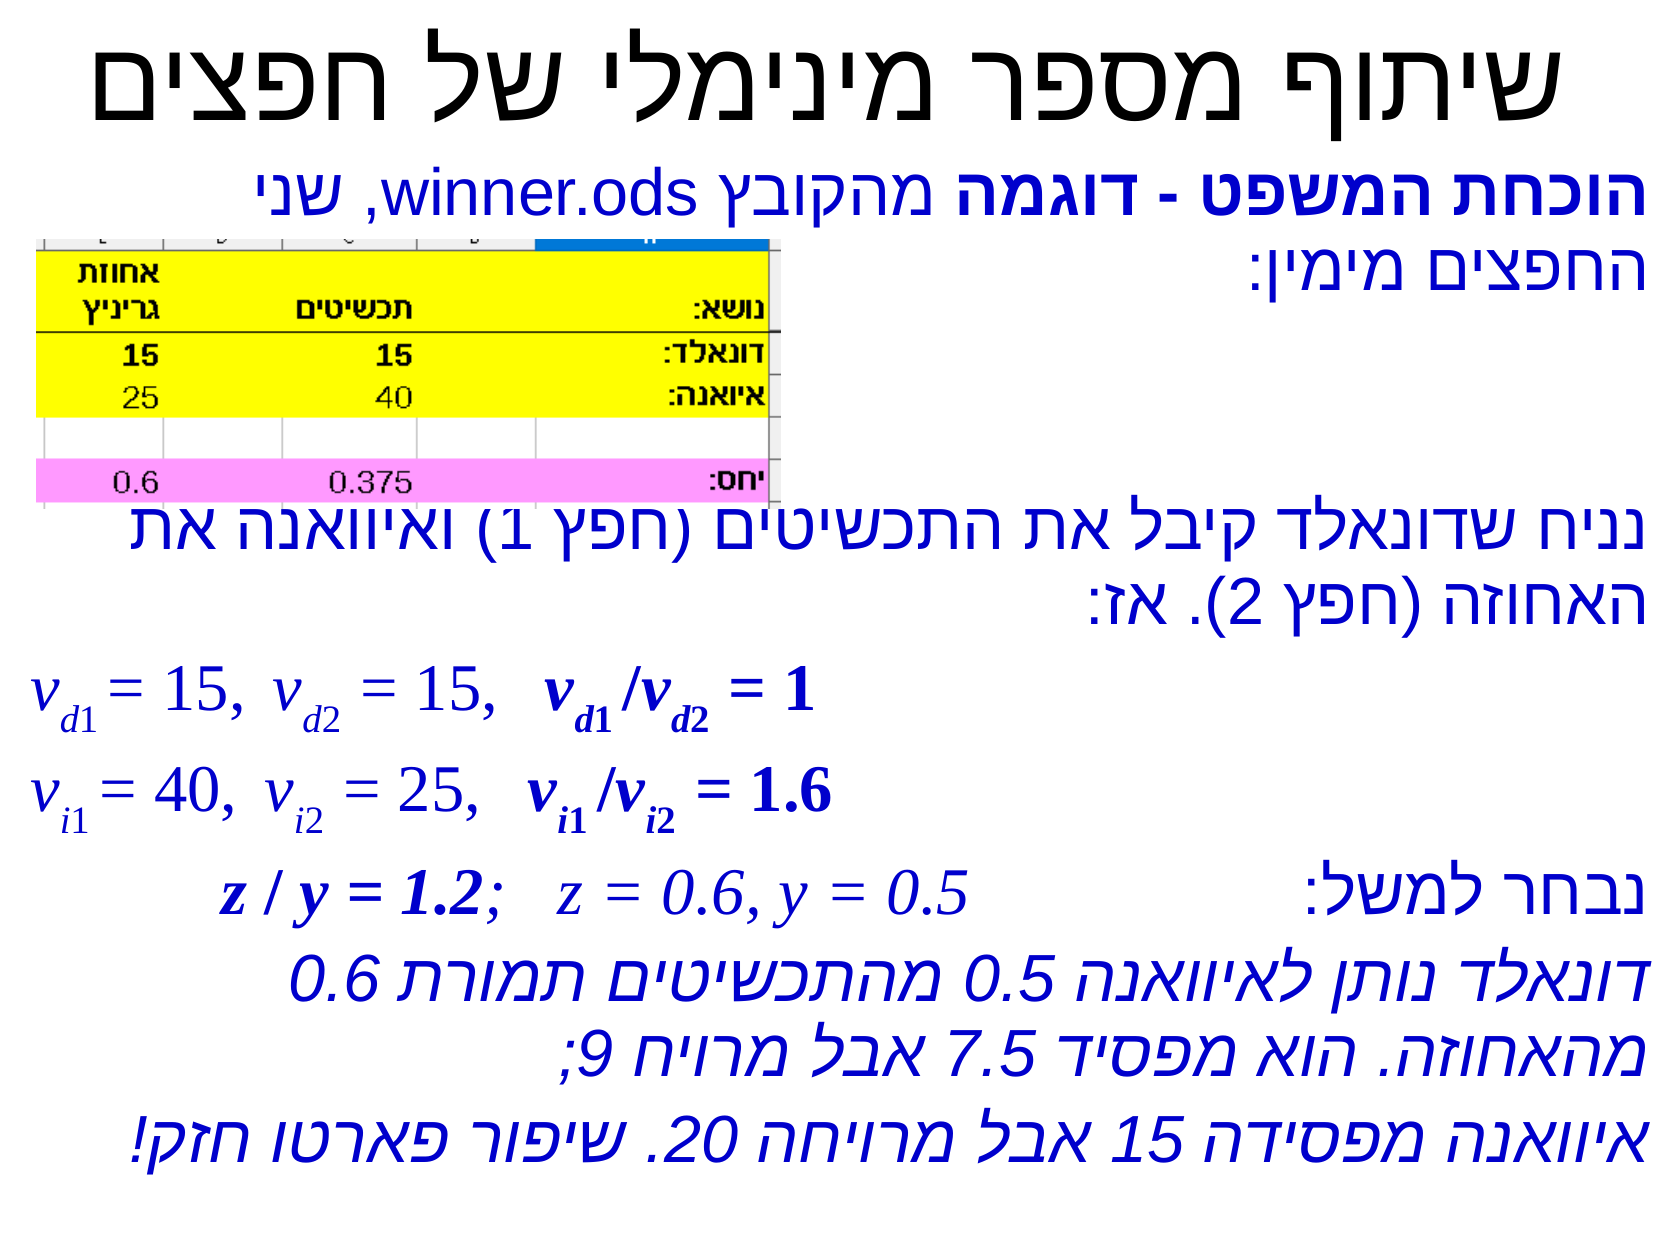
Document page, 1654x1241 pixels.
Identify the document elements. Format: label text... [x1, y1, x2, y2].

list הוכחת המשפט - דוגמה מהקובץ winner.ods, שני החפצים מימין: נניח שדונאלד קיבל את התכשיטים (חפץ 1) ואיוואנה את האחוזה (חפץ 2). אז: vd1 = 15, vd2 = 15, vd1 /vd2 = 1 vi1 = 40, vi2 = 25, vi1 /vi2 = 1.6 נבחר למשל: z / y = 1.2; z = 0.6, y = 0.5 דונאלד נותן לאיוואנה 0.5 מהתכשיטים תמורת 0.6 מהאחוזה. הוא מפסיד 7.5 אבל מרויח 9; איוואנה מפסידה 15 אבל מרויחה 20. שיפור פארטו חזק! [30, 154, 1651, 1231]
picture [36, 239, 781, 509]
title שיתוף מספר מינימלי של חפצים [0, 0, 1654, 163]
